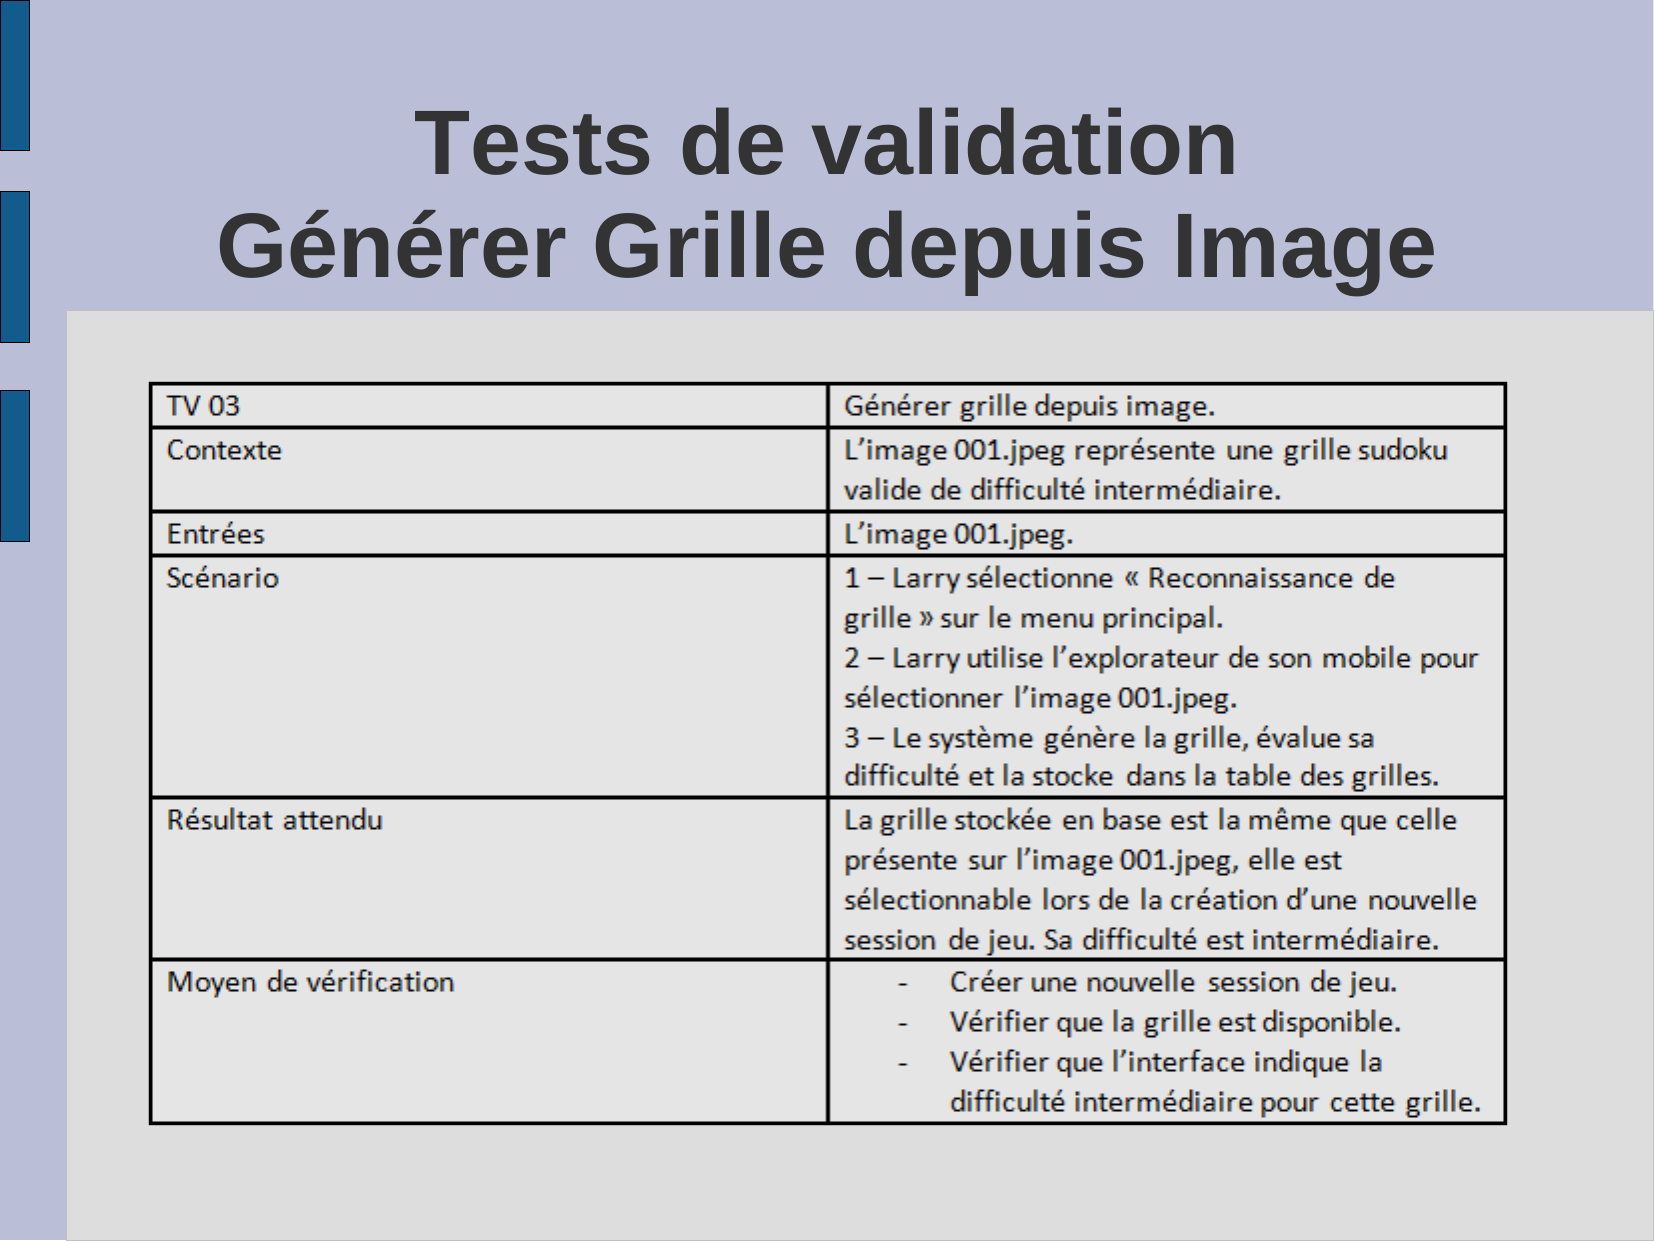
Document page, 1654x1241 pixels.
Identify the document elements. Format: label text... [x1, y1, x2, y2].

picture [137, 368, 1518, 1140]
title Tests de validation Générer Grille depuis Image [121, 91, 1534, 299]
